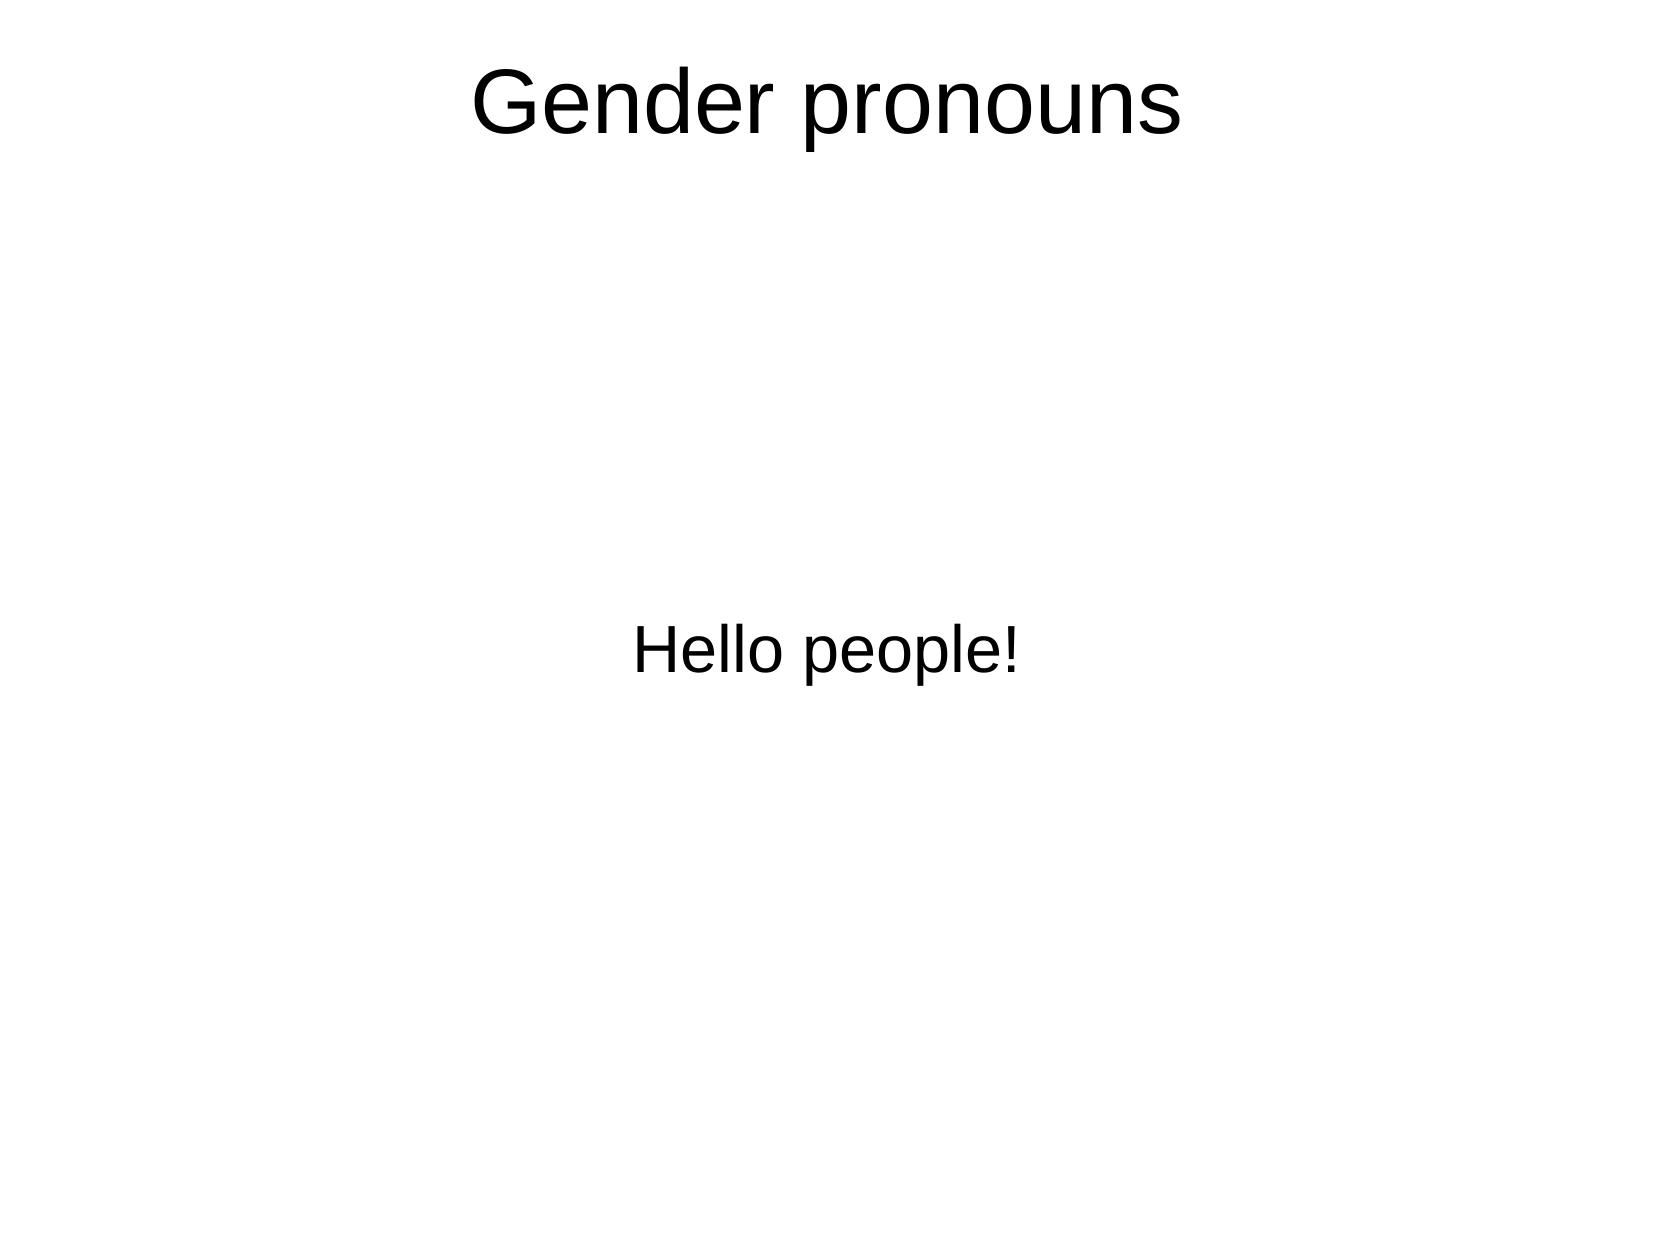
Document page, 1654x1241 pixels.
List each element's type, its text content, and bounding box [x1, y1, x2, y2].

subtitle Hello people! [82, 290, 1571, 1010]
title Gender pronouns [82, 49, 1571, 257]
